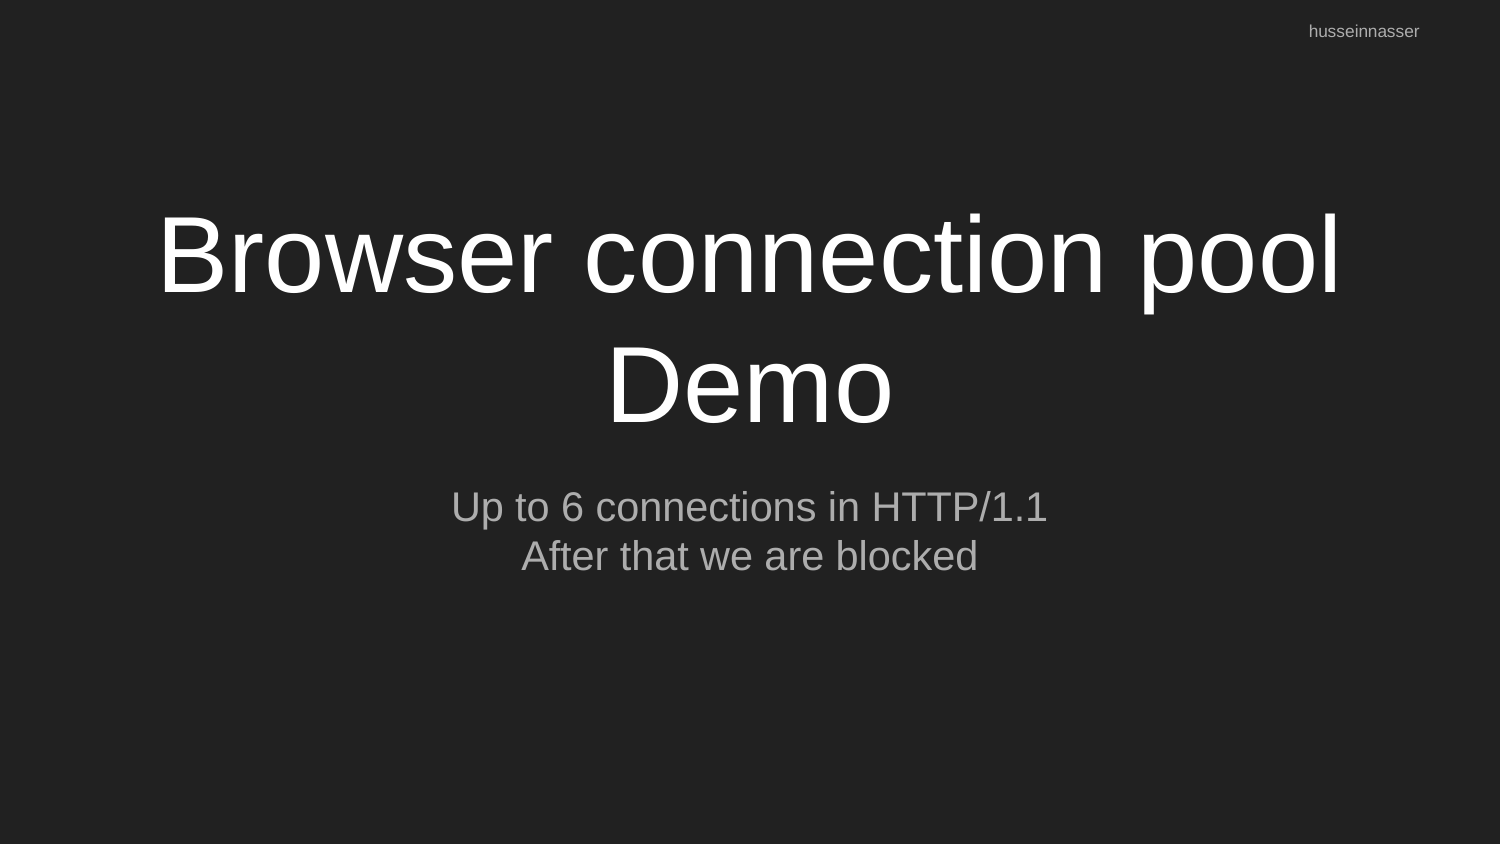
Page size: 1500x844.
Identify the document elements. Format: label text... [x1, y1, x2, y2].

title Browser connection pool Demo [51, 122, 1449, 459]
subtitle Up to 6 connections in HTTP/1.1 After that we are blocked [51, 464, 1449, 595]
subtitle husseinnasser [1236, 11, 1492, 53]
